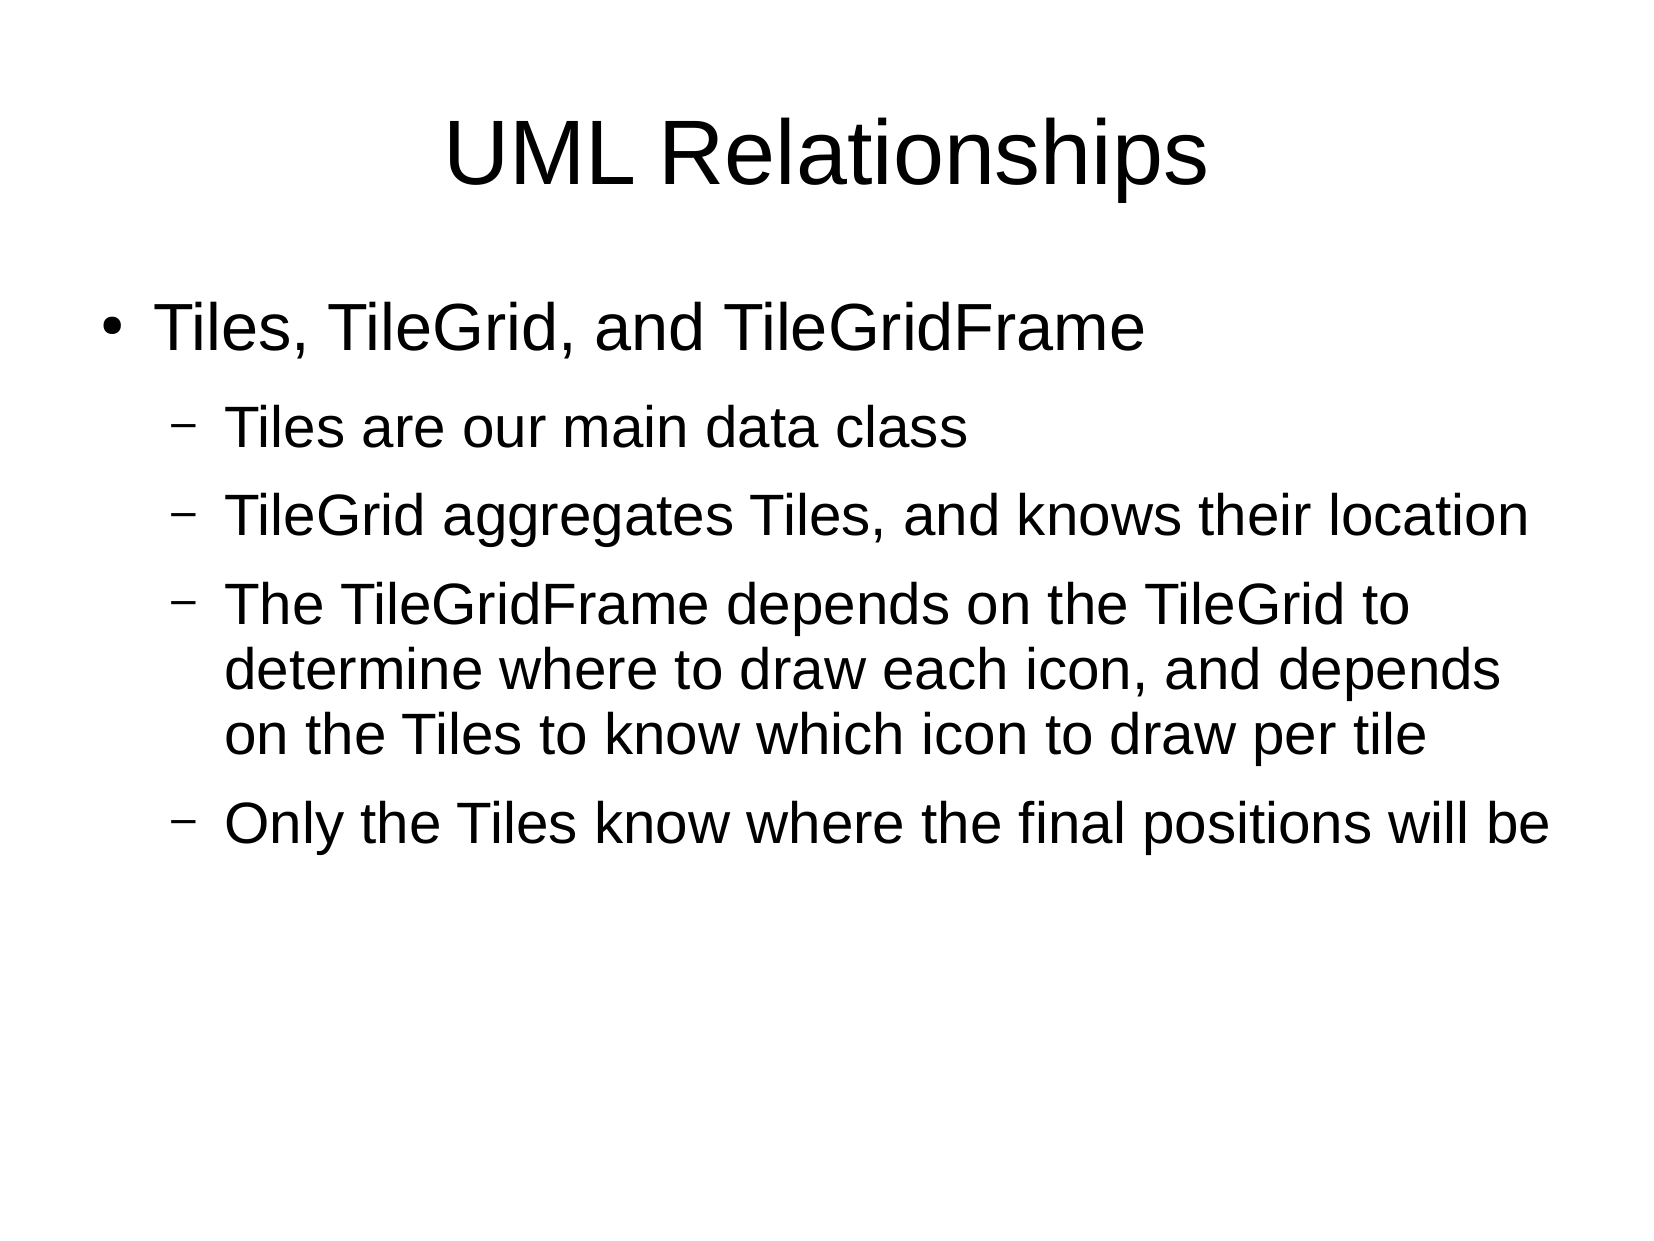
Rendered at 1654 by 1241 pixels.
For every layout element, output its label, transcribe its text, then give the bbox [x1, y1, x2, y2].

title UML Relationships [82, 49, 1571, 257]
list Tiles, TileGrid, and TileGridFrame Tiles are our main data class TileGrid aggregates Tiles, and knows their location The TileGridFrame depends on the TileGrid to determine where to draw each icon, and depends on the Tiles to know which icon to draw per tile Only the Tiles know where the final positions will be [82, 290, 1571, 1010]
